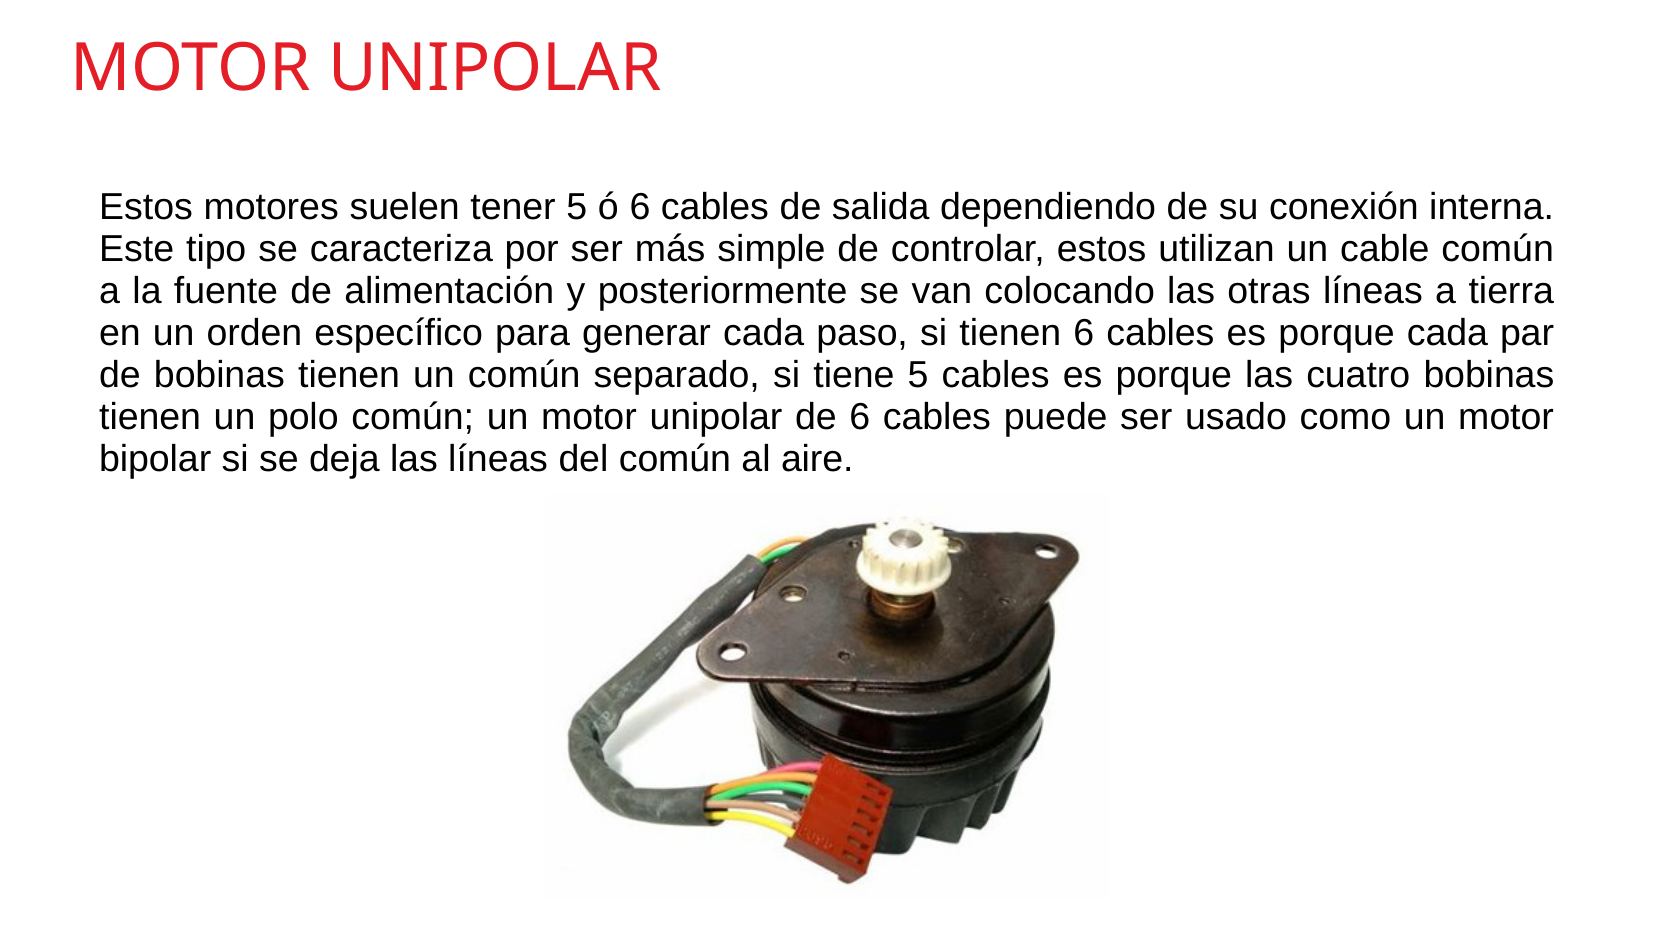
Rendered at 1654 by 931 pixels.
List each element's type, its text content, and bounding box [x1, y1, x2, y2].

title MOTOR UNIPOLAR [70, 11, 1347, 118]
text_box Estos motores suelen tener 5 ó 6 cables de salida dependiendo de su conexión interna. Este tipo se caracteriza por ser más simple de controlar, estos utilizan un cable común a la fuente de alimentación y posteriormente se van colocando las otras líneas a tierra en un orden específico para generar cada paso, si tienen 6 cables es porque cada par de bobinas tienen un común separado, si tiene 5 cables es porque las cuatro bobinas tienen un polo común; un motor unipolar de 6 cables puede ser usado como un motor bipolar si se deja las líneas del común al aire. [84, 178, 1570, 513]
picture [545, 513, 1109, 900]
